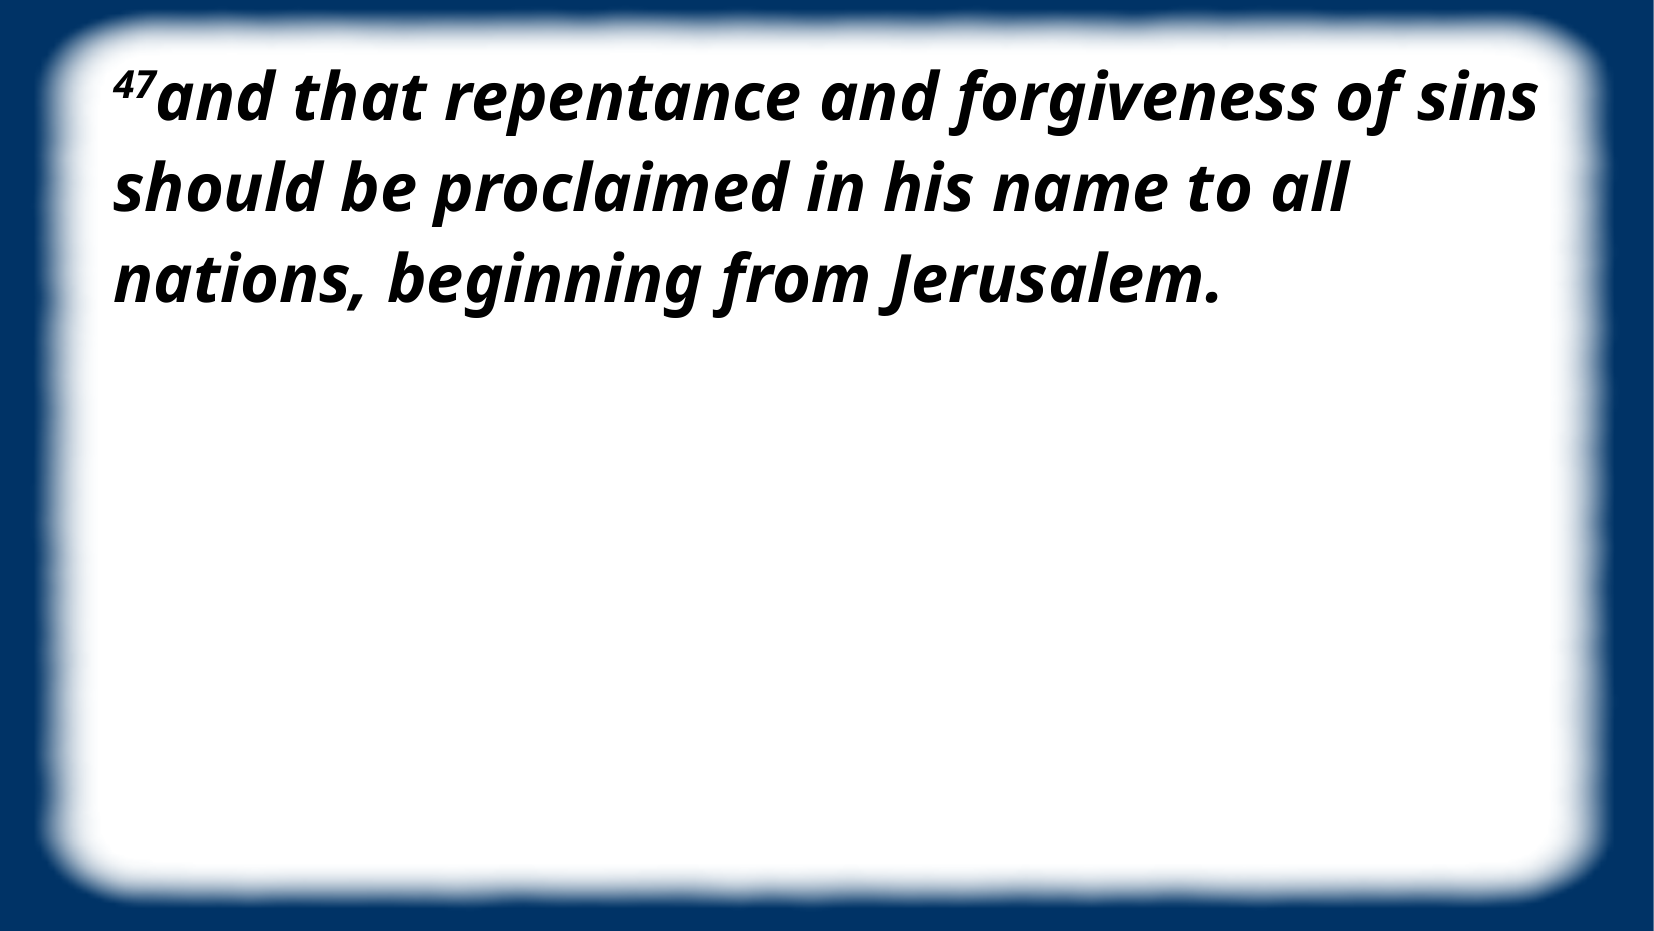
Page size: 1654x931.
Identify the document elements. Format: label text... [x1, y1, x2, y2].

picture [0, 0, 1654, 931]
text_box 47and that repentance and forgiveness of sins should be proclaimed in his name to all nations, beginning from Jerusalem. [98, 42, 1569, 346]
